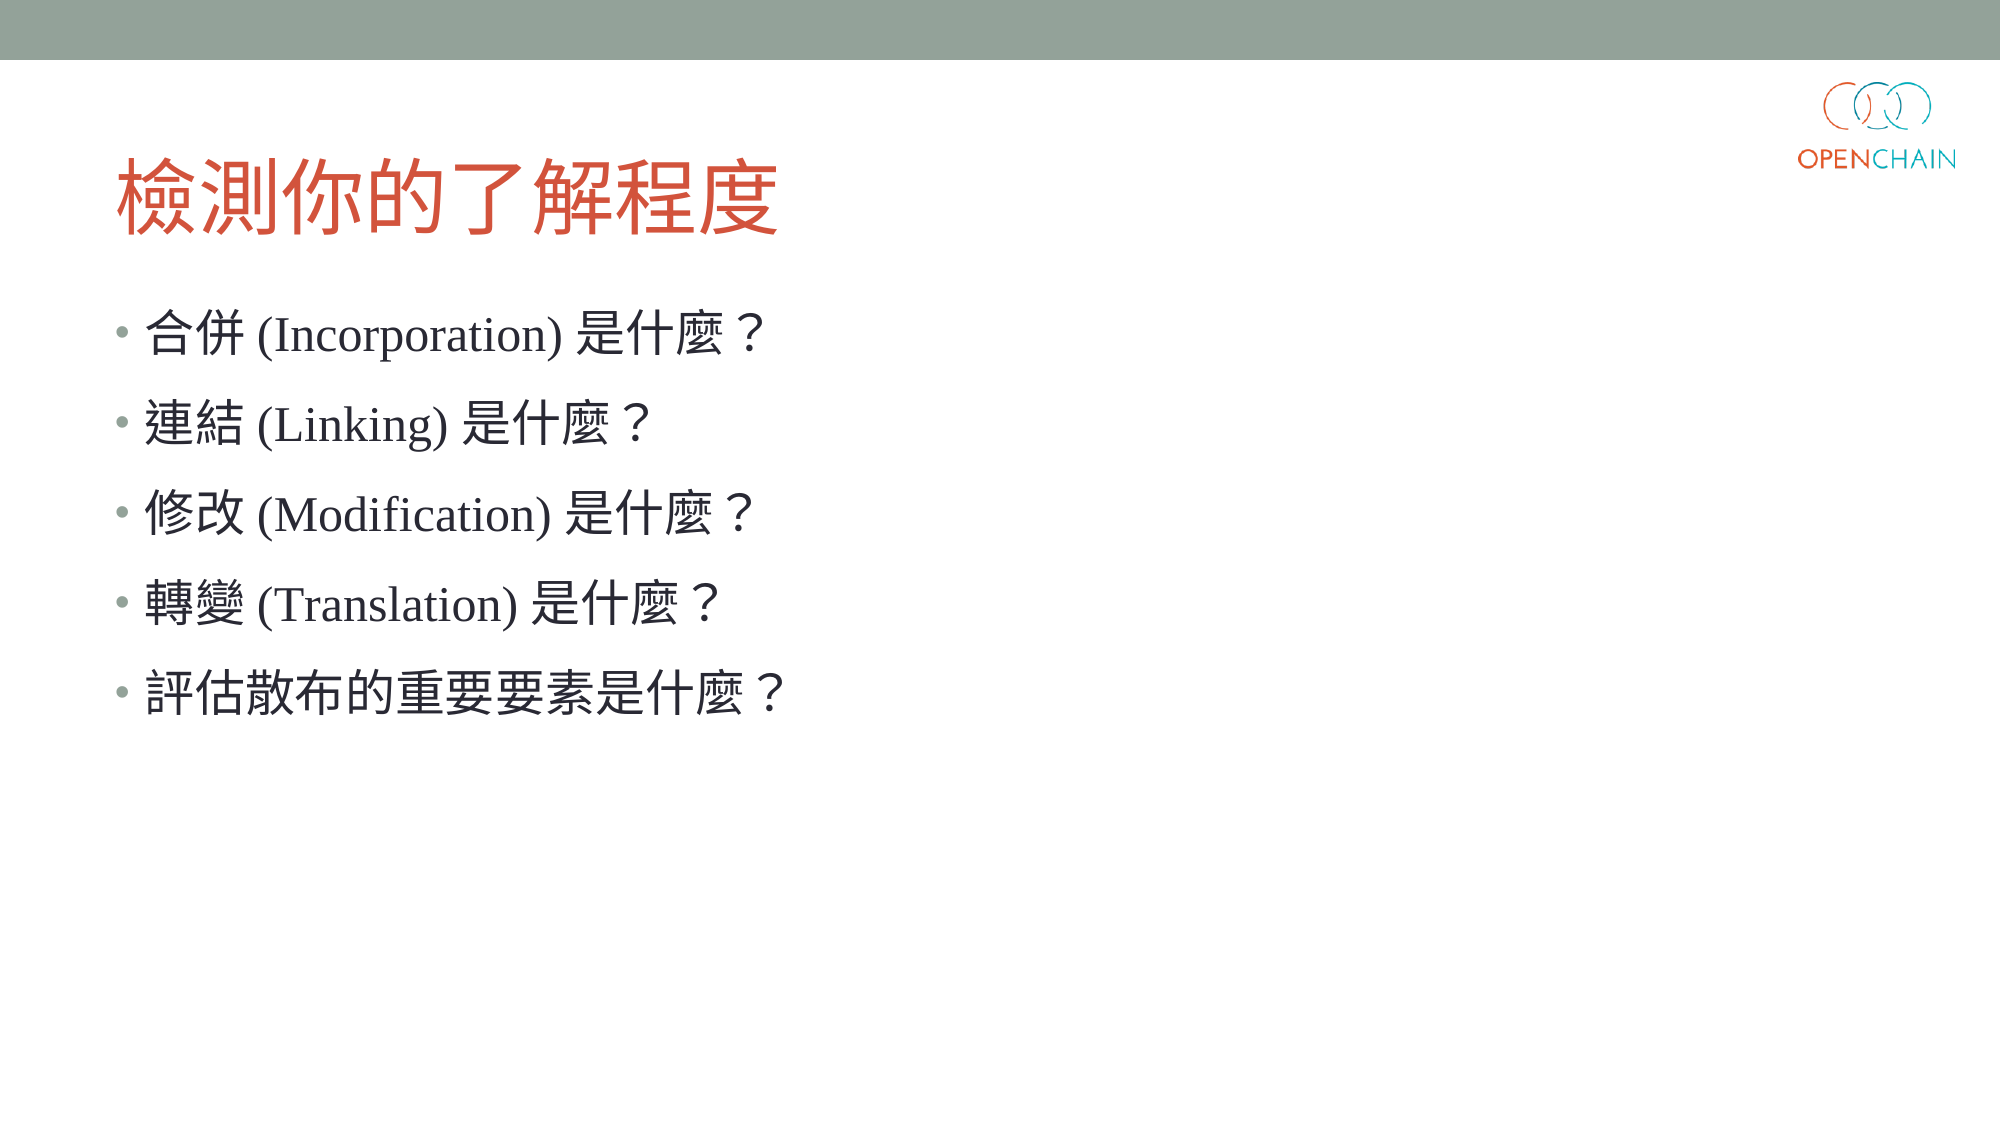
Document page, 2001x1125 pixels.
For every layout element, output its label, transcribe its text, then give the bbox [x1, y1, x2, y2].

list 合併(Incorporation)是什麼？ 連結(Linking)是什麼？ 修改(Modification)是什麼？ 轉變(Translation)是什麼？ 評估散布的重要要素是什麼？ [99, 263, 1900, 1064]
title 檢測你的了解程度 [99, 87, 1900, 251]
